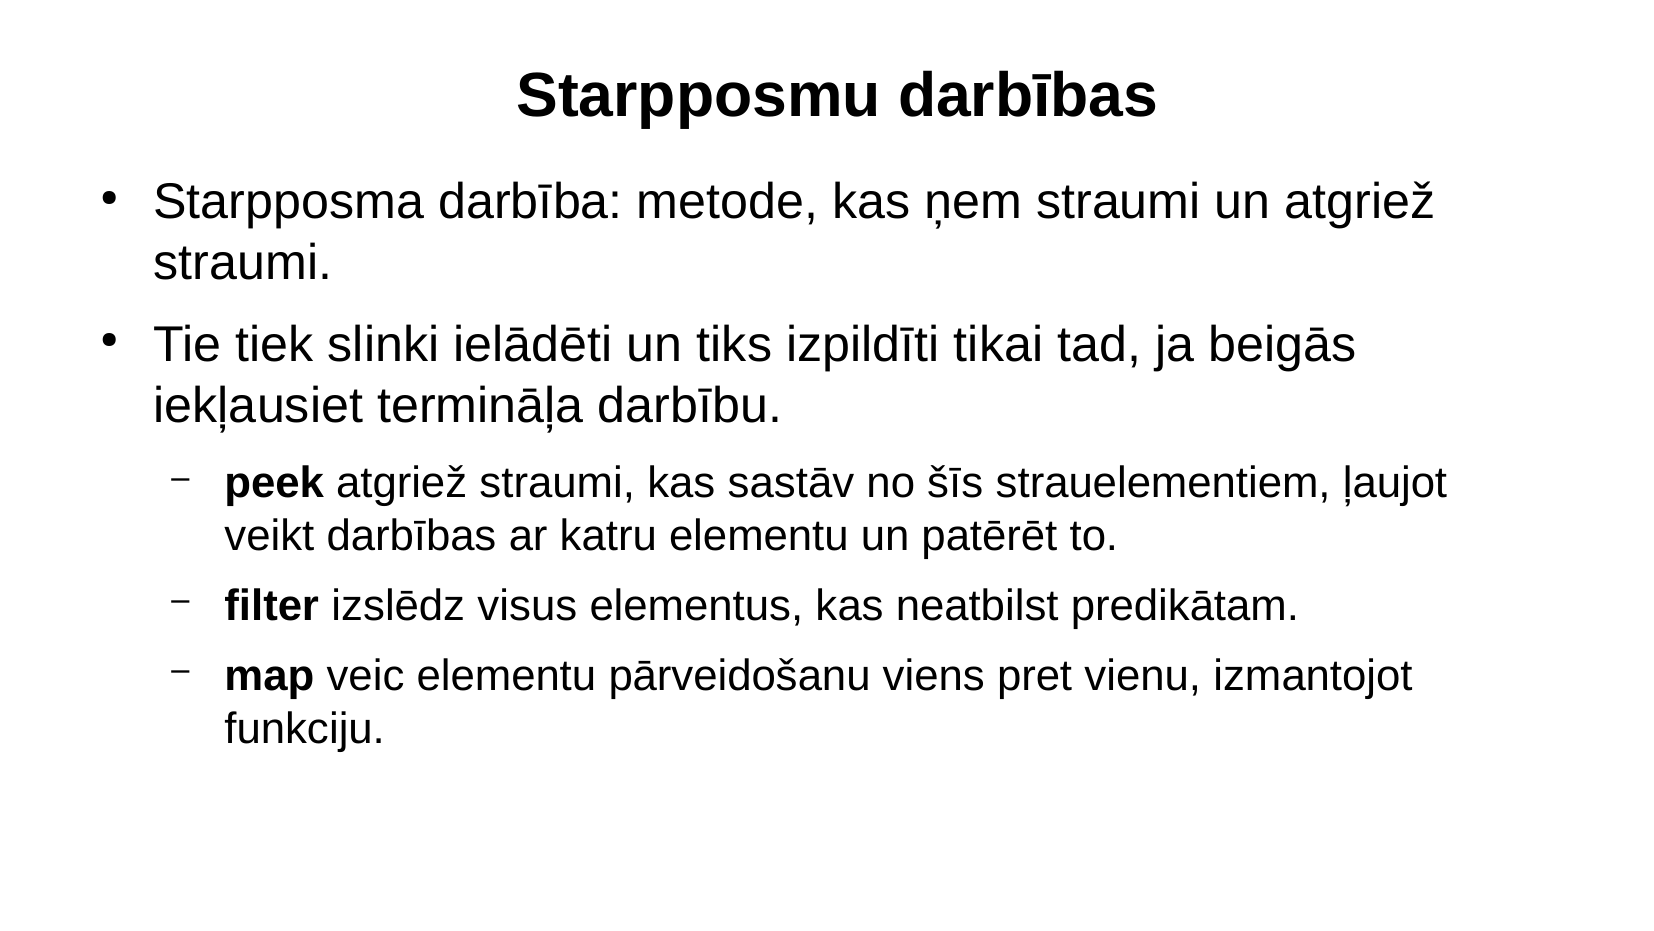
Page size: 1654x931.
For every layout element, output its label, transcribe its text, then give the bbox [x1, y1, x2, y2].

list Starpposma darbība: metode, kas ņem straumi un atgriež straumi. Tie tiek slinki ielādēti un tiks izpildīti tikai tad, ja beigās iekļausiet termināļa darbību. peek atgriež straumi, kas sastāv no šīs strauelementiem, ļaujot veikt darbības ar katru elementu un patērēt to. filter izslēdz visus elementus, kas neatbilst predikātam. map veic elementu pārveidošanu viens pret vienu, izmantojot funkciju. [82, 168, 1538, 889]
title Starpposmu darbības [82, 36, 1571, 146]
